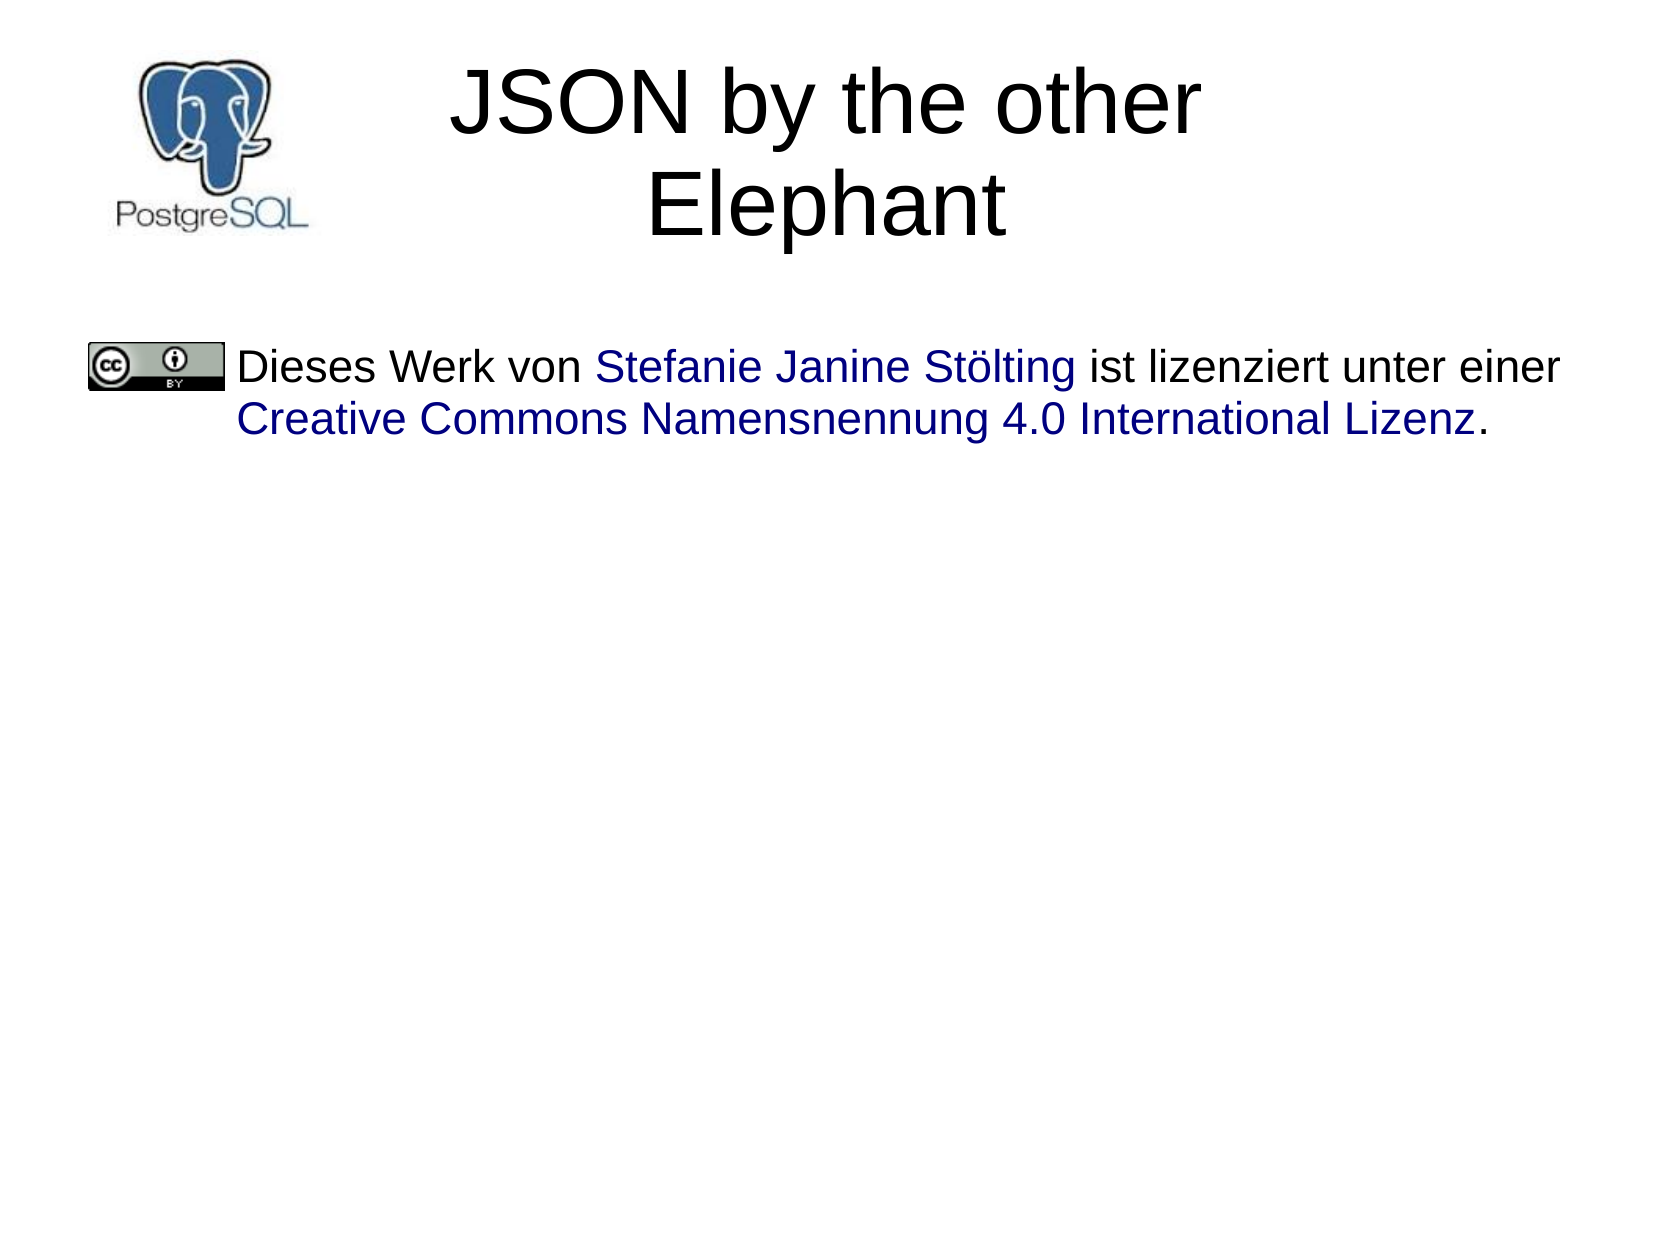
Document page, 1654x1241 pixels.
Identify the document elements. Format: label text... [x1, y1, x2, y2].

picture [88, 342, 225, 391]
list Dieses Werk von Stefanie Janine Stölting ist lizenziert unter einer Creative Commons Namensnennung 4.0 International Lizenz. [165, 290, 1583, 1010]
title JSON by the other Elephant [82, 49, 1571, 257]
picture [58, 50, 356, 236]
